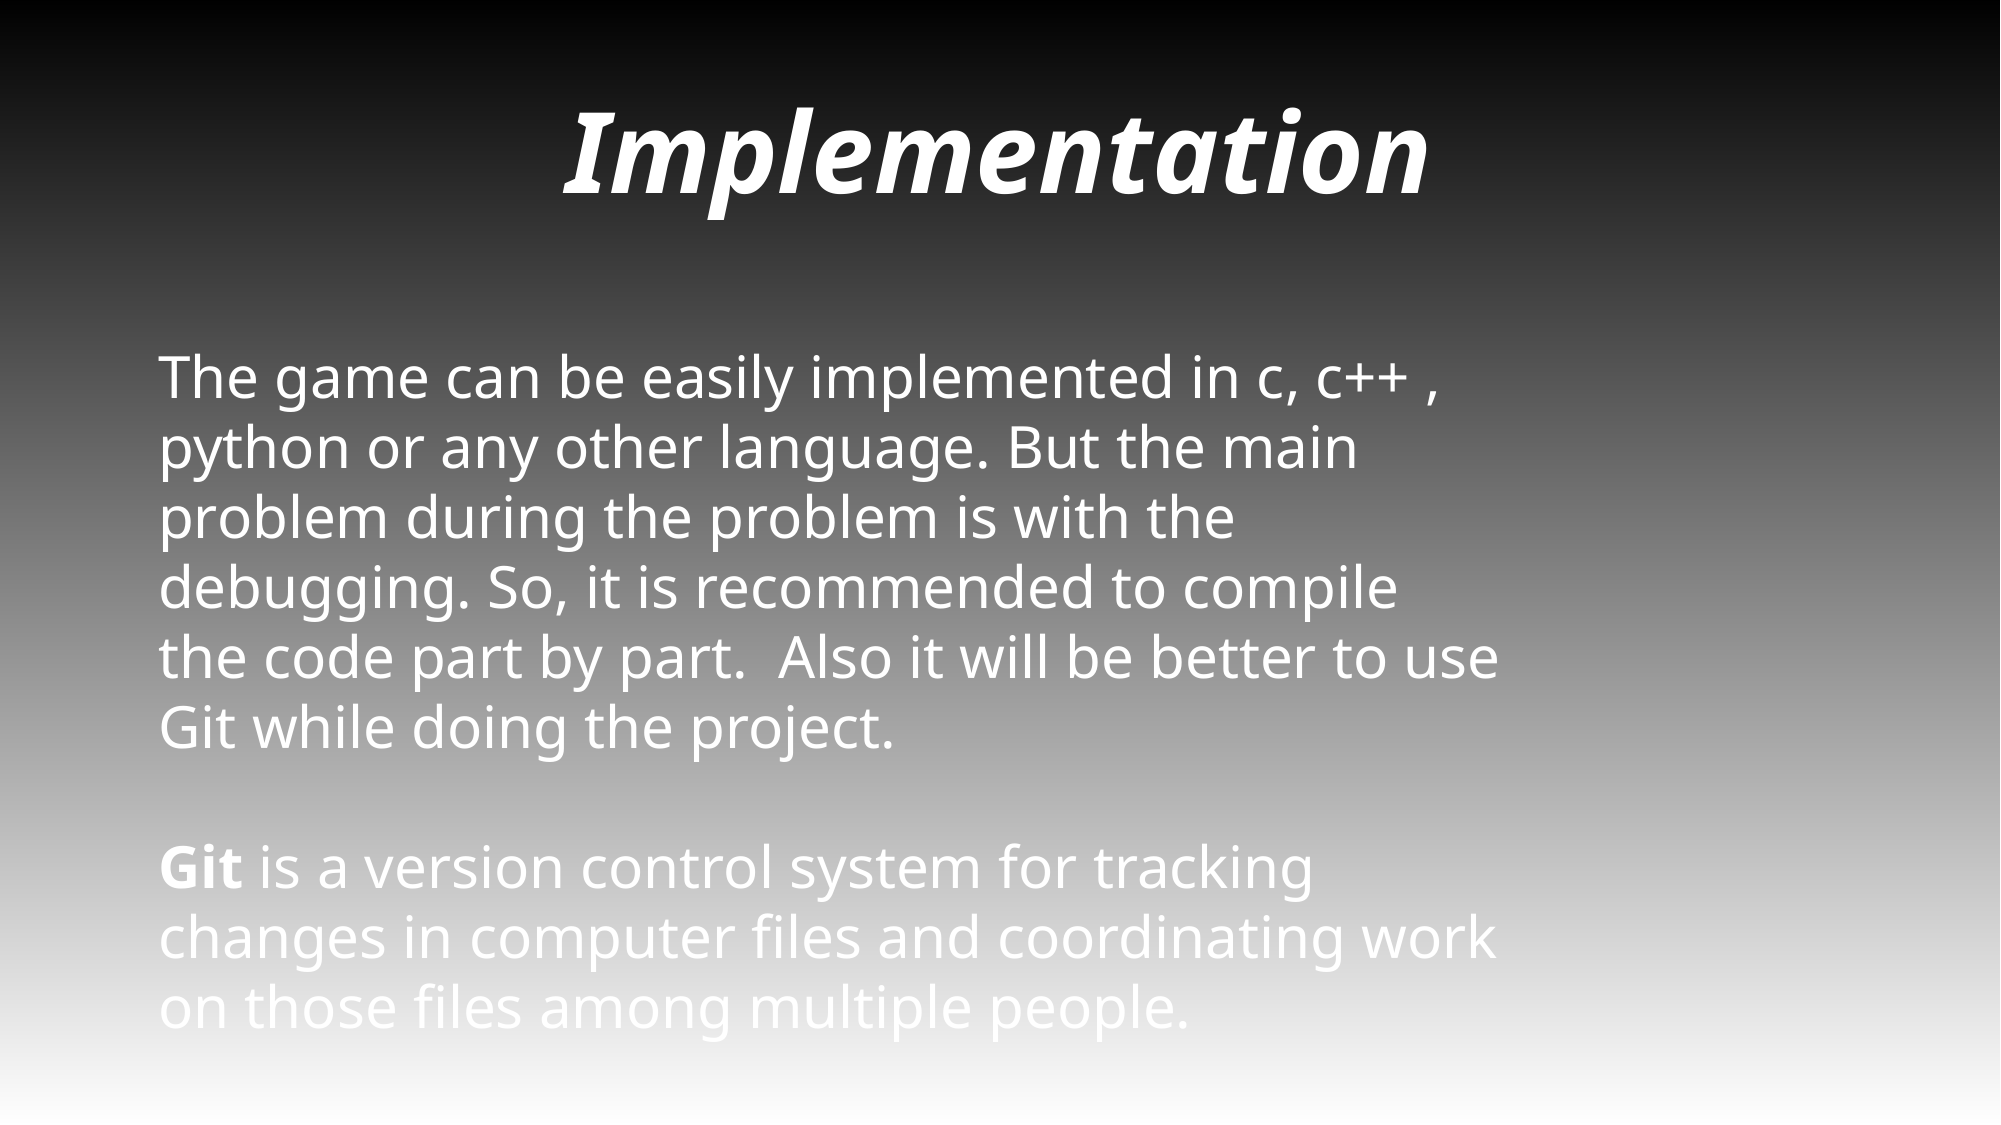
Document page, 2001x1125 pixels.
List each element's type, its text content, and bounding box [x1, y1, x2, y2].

text_box Implementation [0, 73, 2000, 224]
text_box The game can be easily implemented in c, c++ , python or any other language. But the main problem during the problem is with the debugging. So, it is recommended to compile the code part by part. Also it will be better to use Git while doing the project. Git is a version control system for tracking changes in computer files and coordinating work on those files among multiple people. [143, 332, 1518, 1048]
